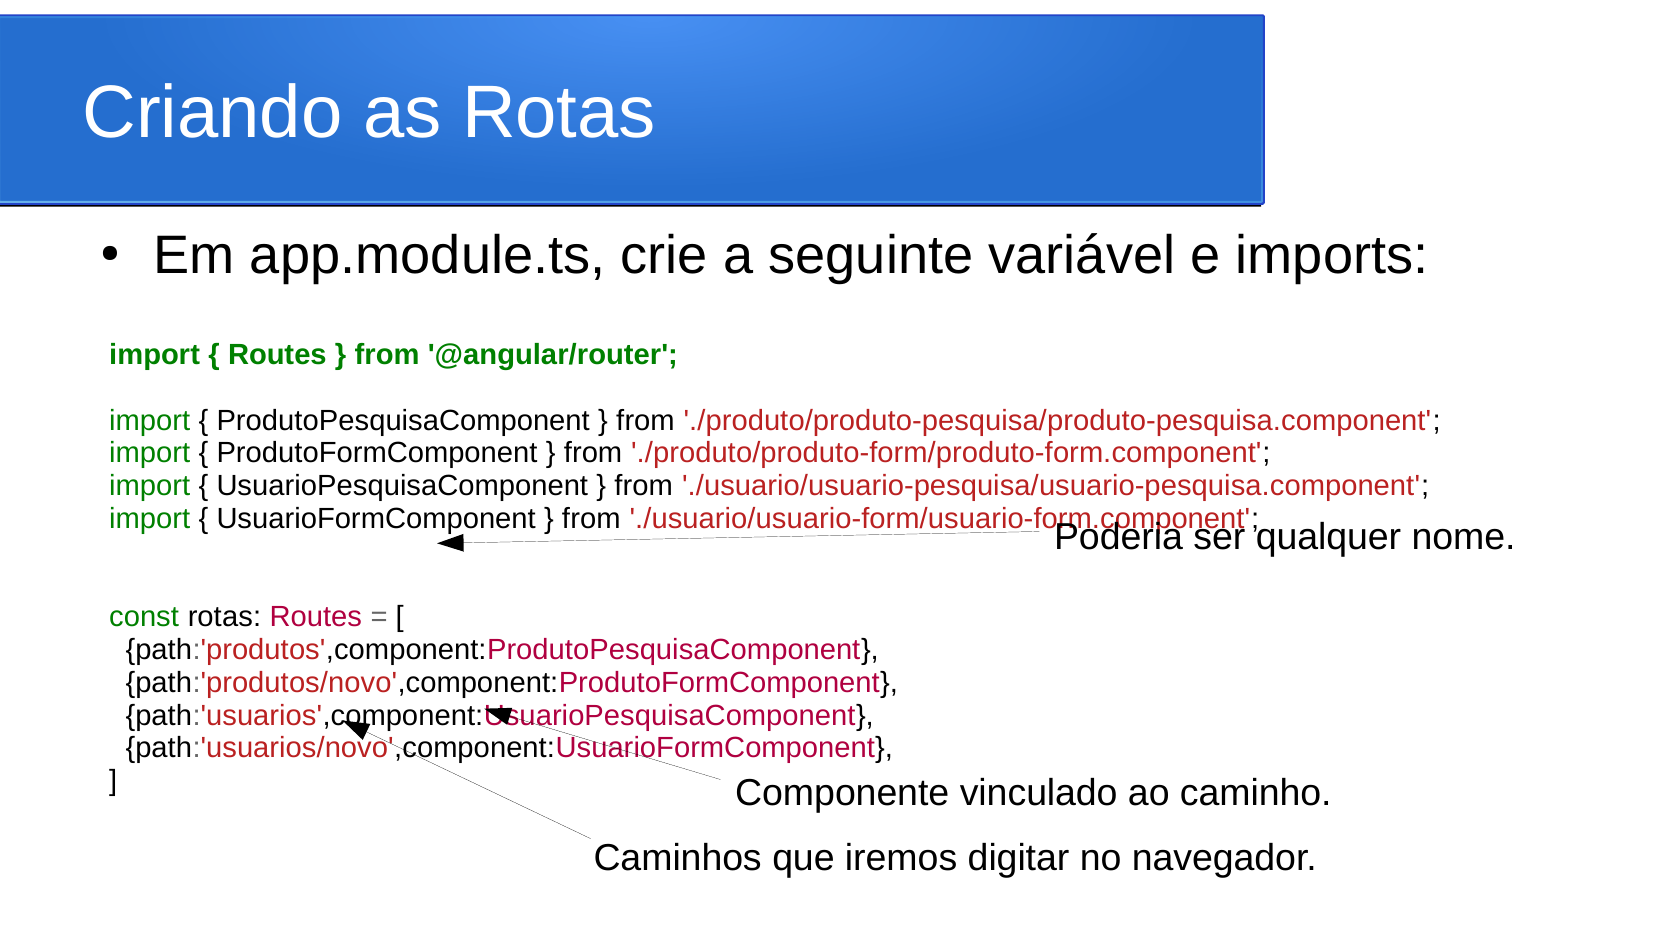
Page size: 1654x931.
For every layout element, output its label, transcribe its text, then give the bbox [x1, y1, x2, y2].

title Criando as Rotas [82, 35, 1235, 189]
text_box Componente vinculado ao caminho. [720, 763, 1347, 821]
text_box Poderia ser qualquer nome. [1039, 507, 1531, 565]
text_box import { Routes } from '@angular/router'; import { ProdutoPesquisaComponent } from './produto/produto-pesquisa/produto-pesquisa.component'; import { ProdutoFormComponent } from './produto/produto-form/produto-form.component'; import { UsuarioPesquisaComponent } from './usuario/usuario-pesquisa/usuario-pesquisa.component'; import { UsuarioFormComponent } from './usuario/usuario-form/usuario-form.component'; const rotas: Routes = [ {path:'produtos',component:ProdutoPesquisaComponent}, {path:'produtos/novo',component:ProdutoFormComponent}, {path:'usuarios',component:UsuarioPesquisaComponent}, {path:'usuarios/novo',component:UsuarioFormComponent}, ] [94, 330, 1536, 838]
text_box Caminhos que iremos digitar no navegador. [578, 829, 1332, 886]
list Em app.module.ts, crie a seguinte variável e imports: [82, 224, 1571, 764]
